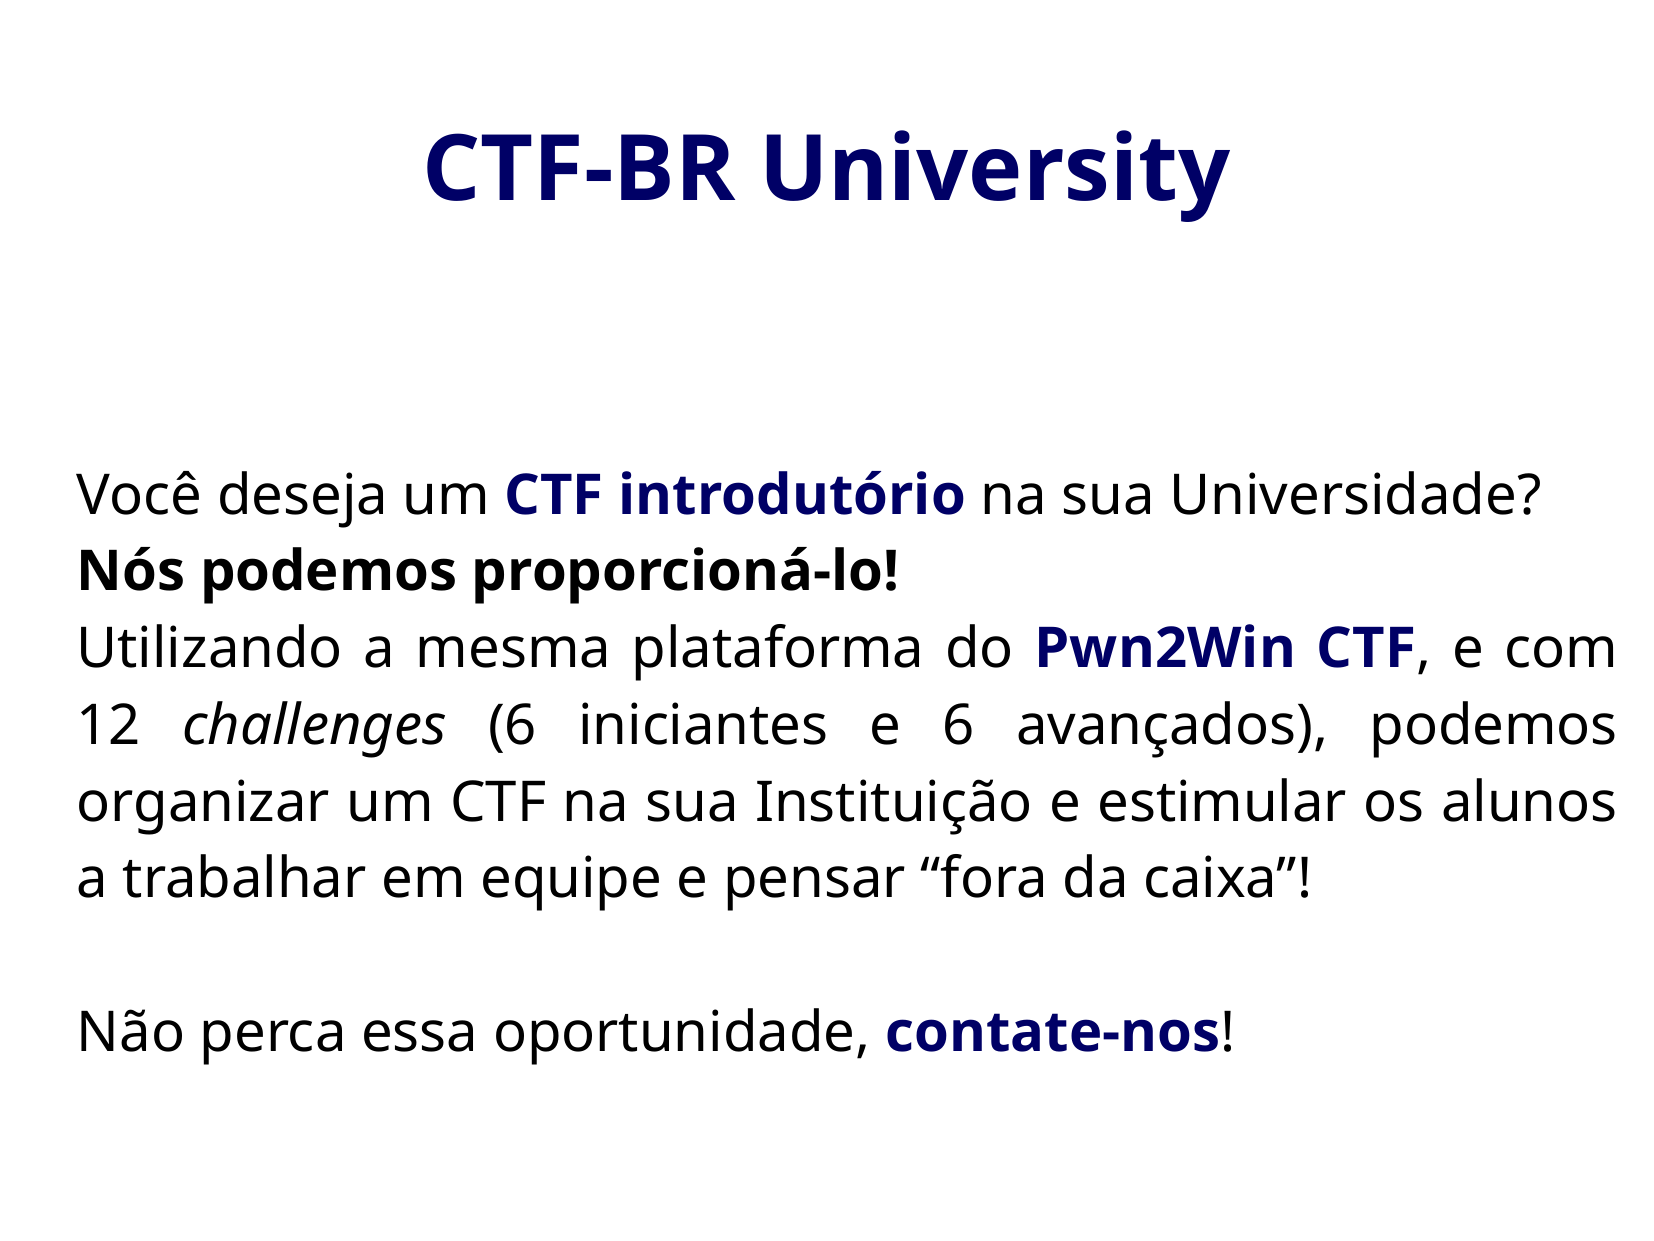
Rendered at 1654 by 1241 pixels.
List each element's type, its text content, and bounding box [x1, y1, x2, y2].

subtitle Você deseja um CTF introdutório na sua Universidade? Nós podemos proporcioná-lo! Utilizando a mesma plataforma do Pwn2Win CTF, e com 12 challenges (6 iniciantes e 6 avançados), podemos organizar um CTF na sua Instituição e estimular os alunos a trabalhar em equipe e pensar “fora da caixa”! Não perca essa oportunidade, contate-nos! [76, 277, 1619, 1241]
title CTF-BR University [82, 61, 1571, 269]
